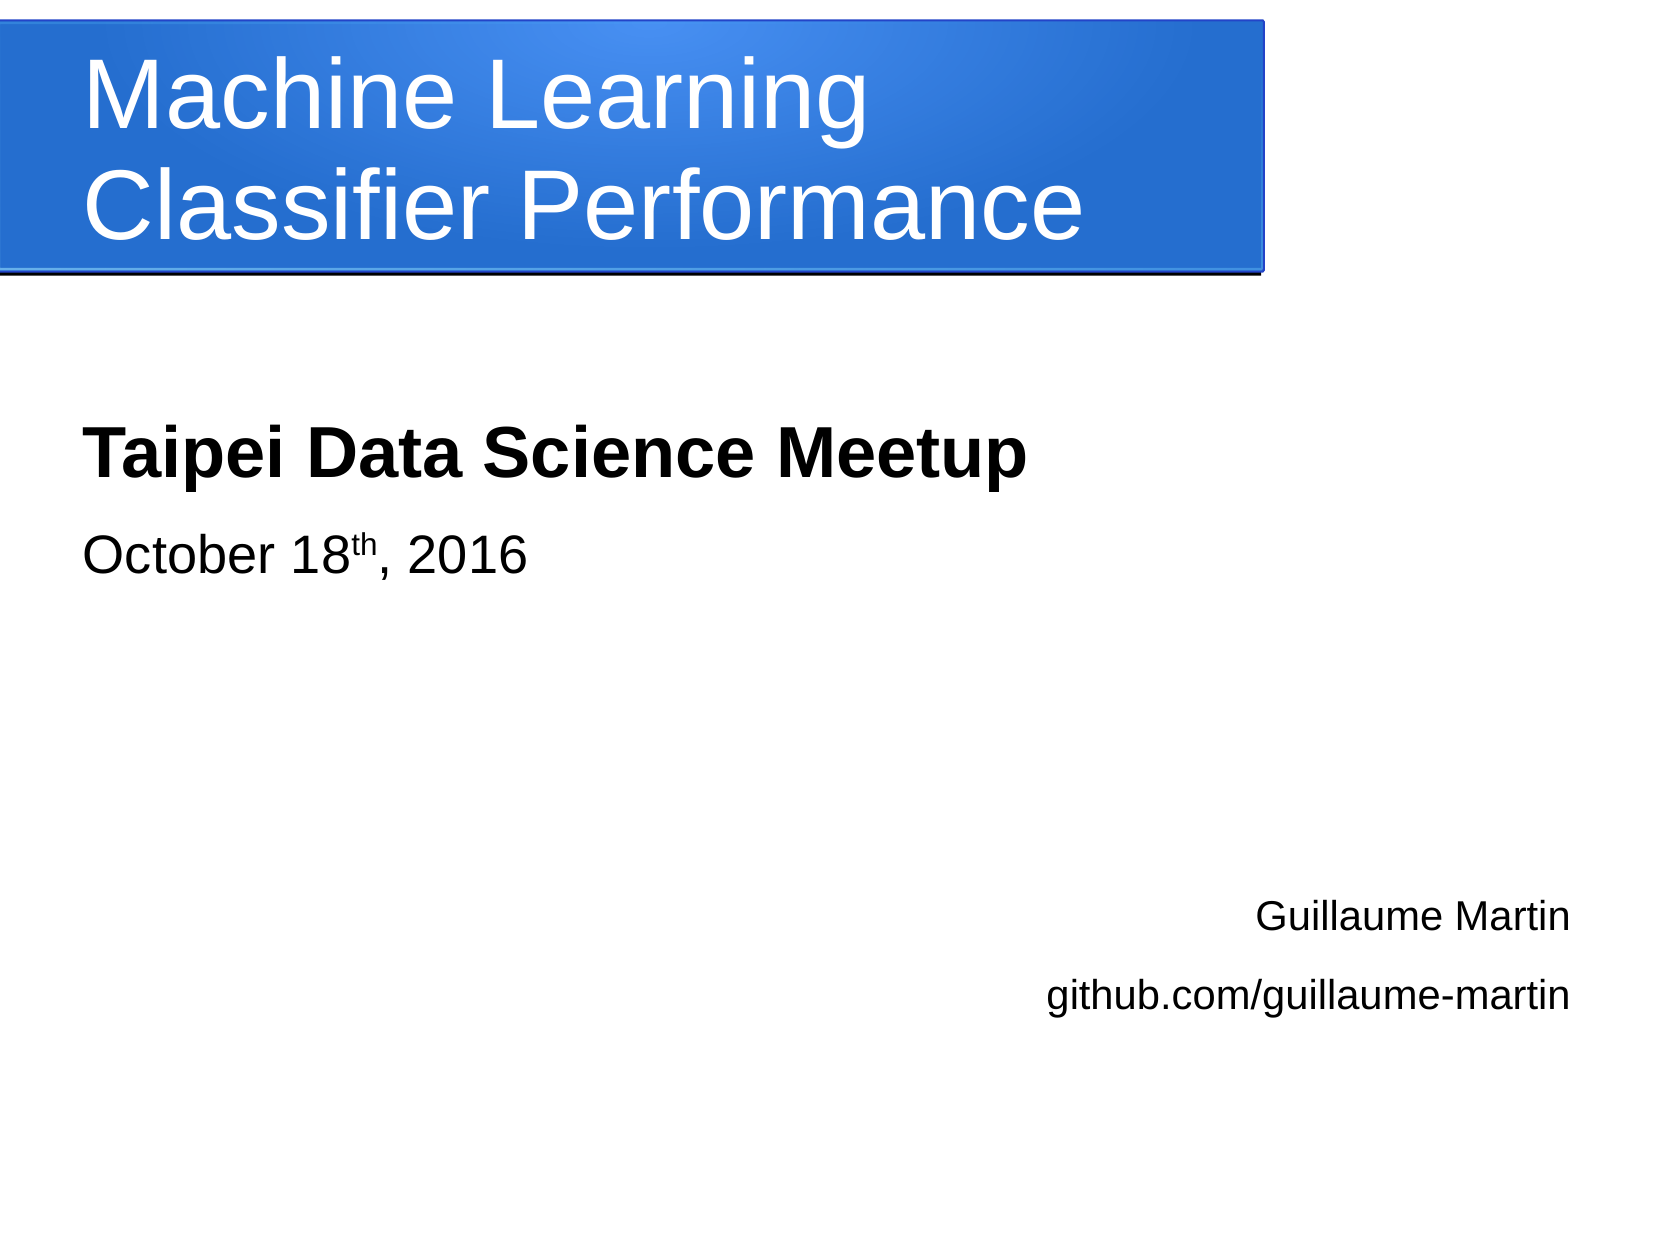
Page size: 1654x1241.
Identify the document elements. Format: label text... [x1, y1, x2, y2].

list Guillaume Martin github.com/guillaume-martin [82, 674, 1571, 1018]
title Machine Learning Classifier Performance [82, 38, 1235, 261]
list Taipei Data Science Meetup October 18th, 2016 [82, 299, 1571, 643]
